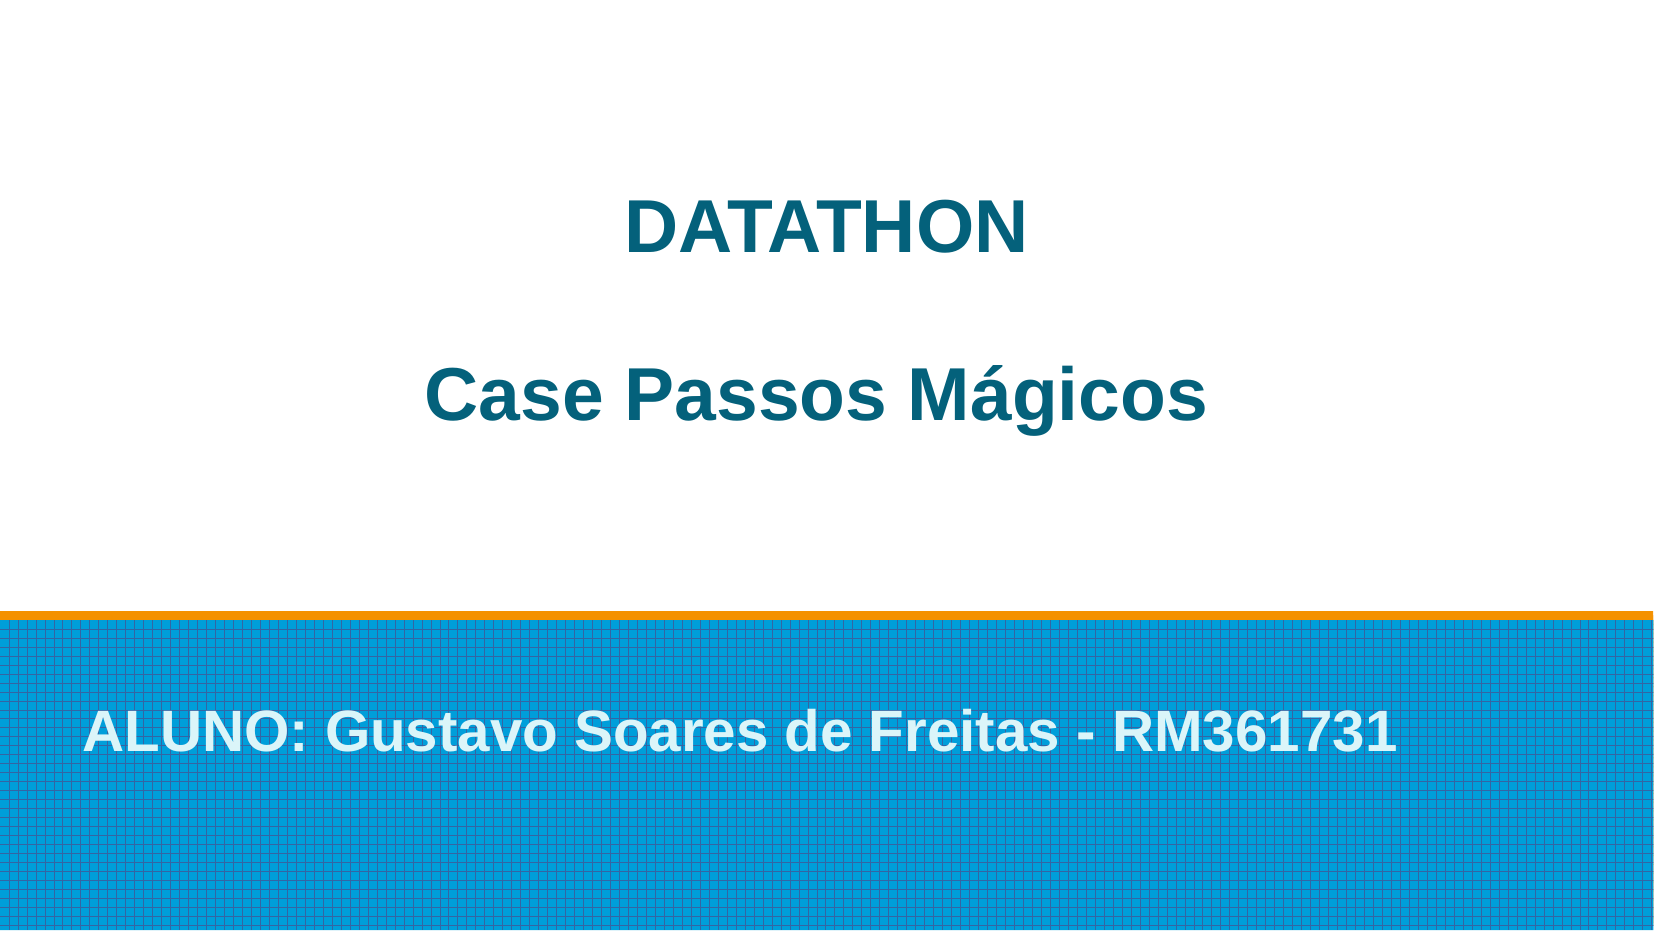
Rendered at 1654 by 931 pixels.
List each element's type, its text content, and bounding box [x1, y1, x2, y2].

title DATATHON Case Passos Mágicos [82, 44, 1571, 576]
subtitle ALUNO: Gustavo Soares de Freitas - RM361731 [82, 634, 1571, 827]
